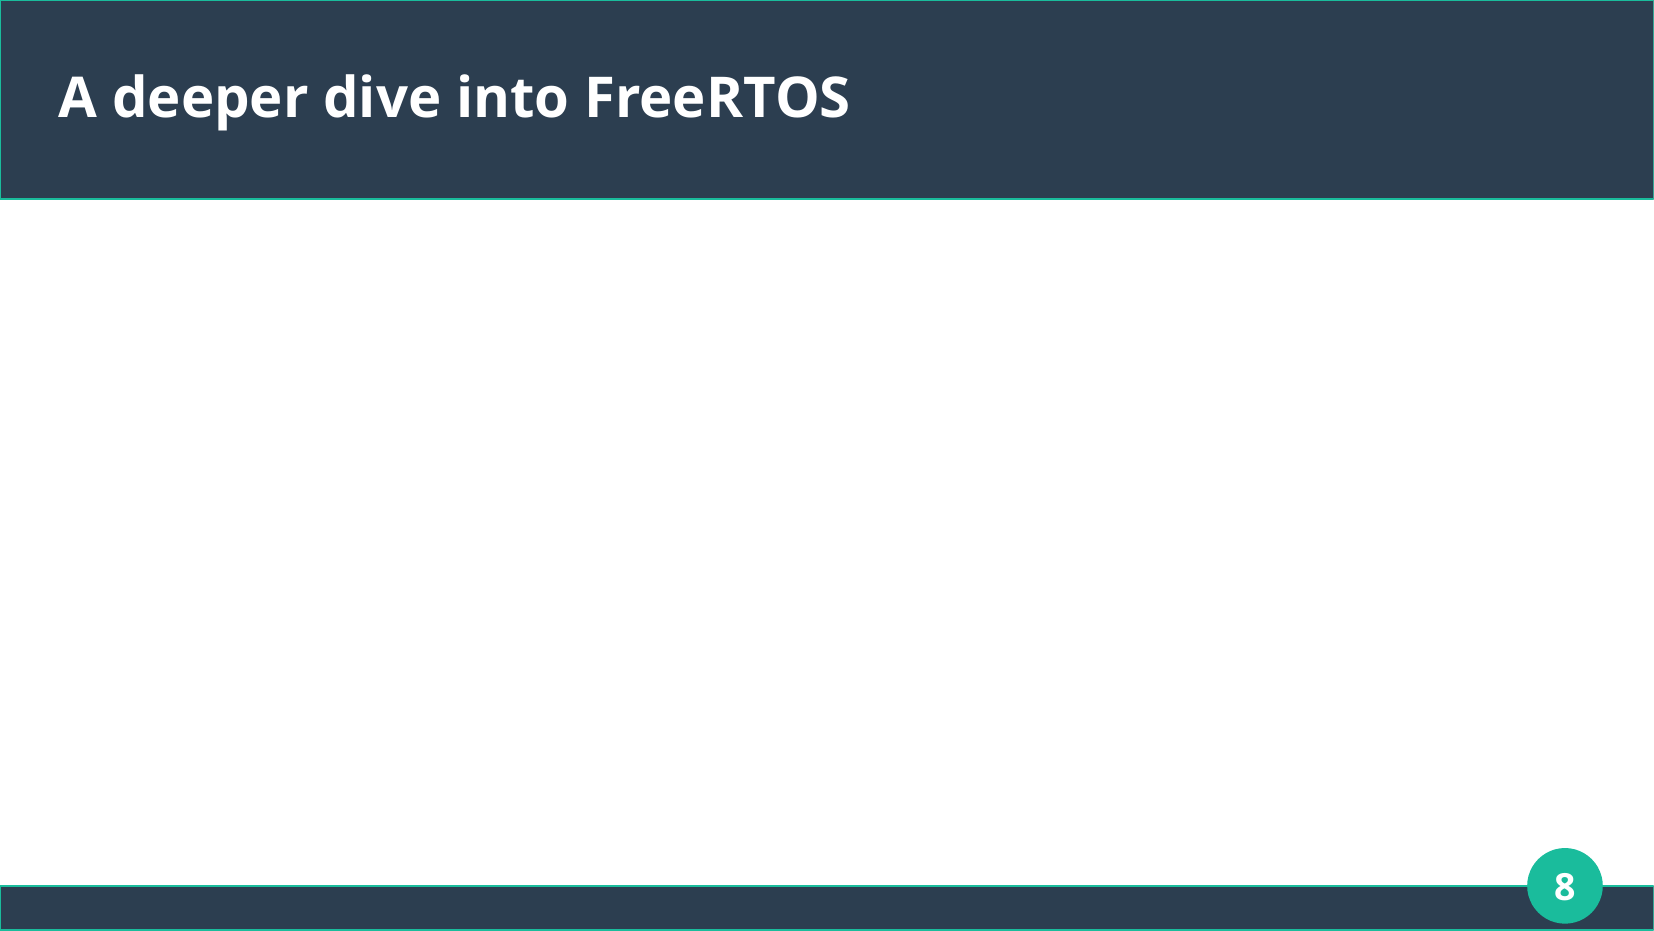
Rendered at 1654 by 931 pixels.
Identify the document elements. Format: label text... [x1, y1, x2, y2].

title A deeper dive into FreeRTOS [59, 37, 1595, 156]
